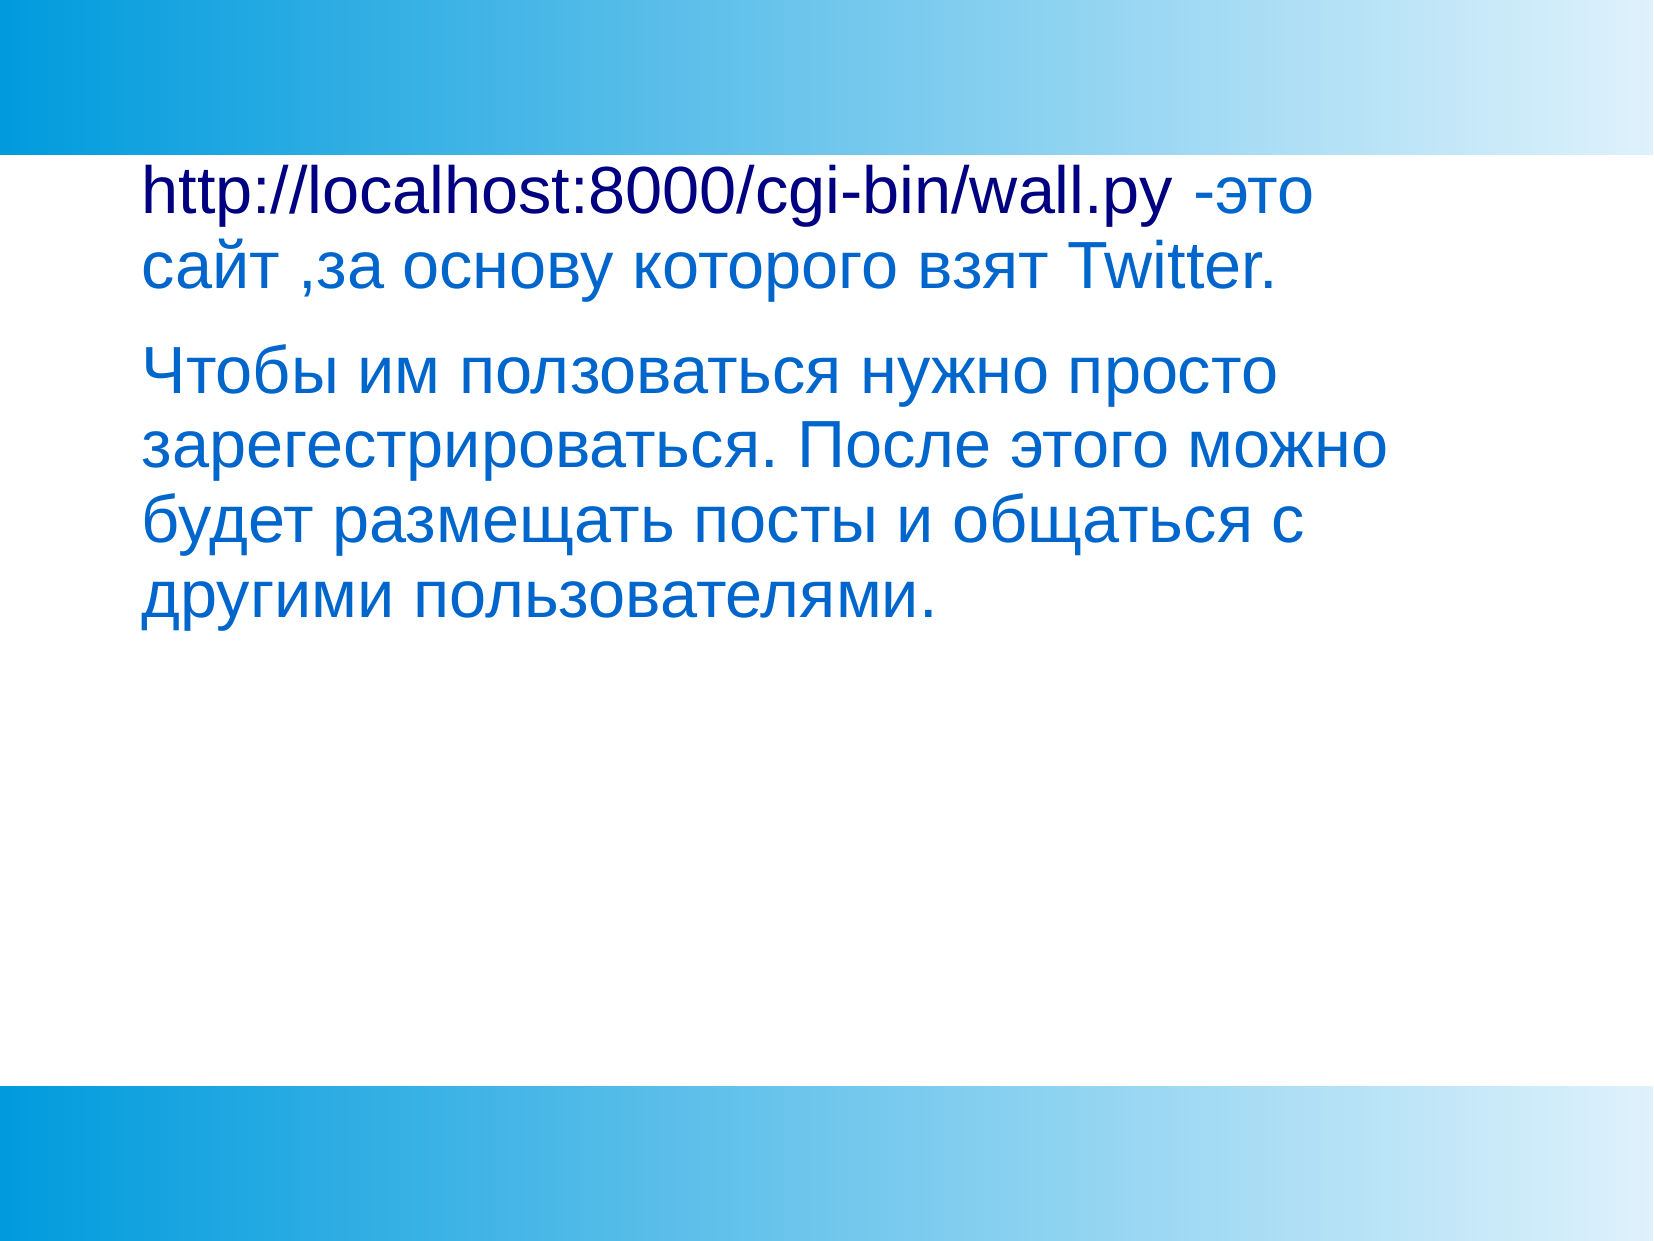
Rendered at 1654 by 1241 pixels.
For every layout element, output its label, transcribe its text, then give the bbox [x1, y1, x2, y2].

list http://localhost:8000/cgi-bin/wall.py -это сайт ,за основу которого взят Twitter. Чтобы им ползоваться нужно просто зарегестрироваться. После этого можно будет размещать посты и общаться с другими пользователями. [70, 153, 1559, 873]
